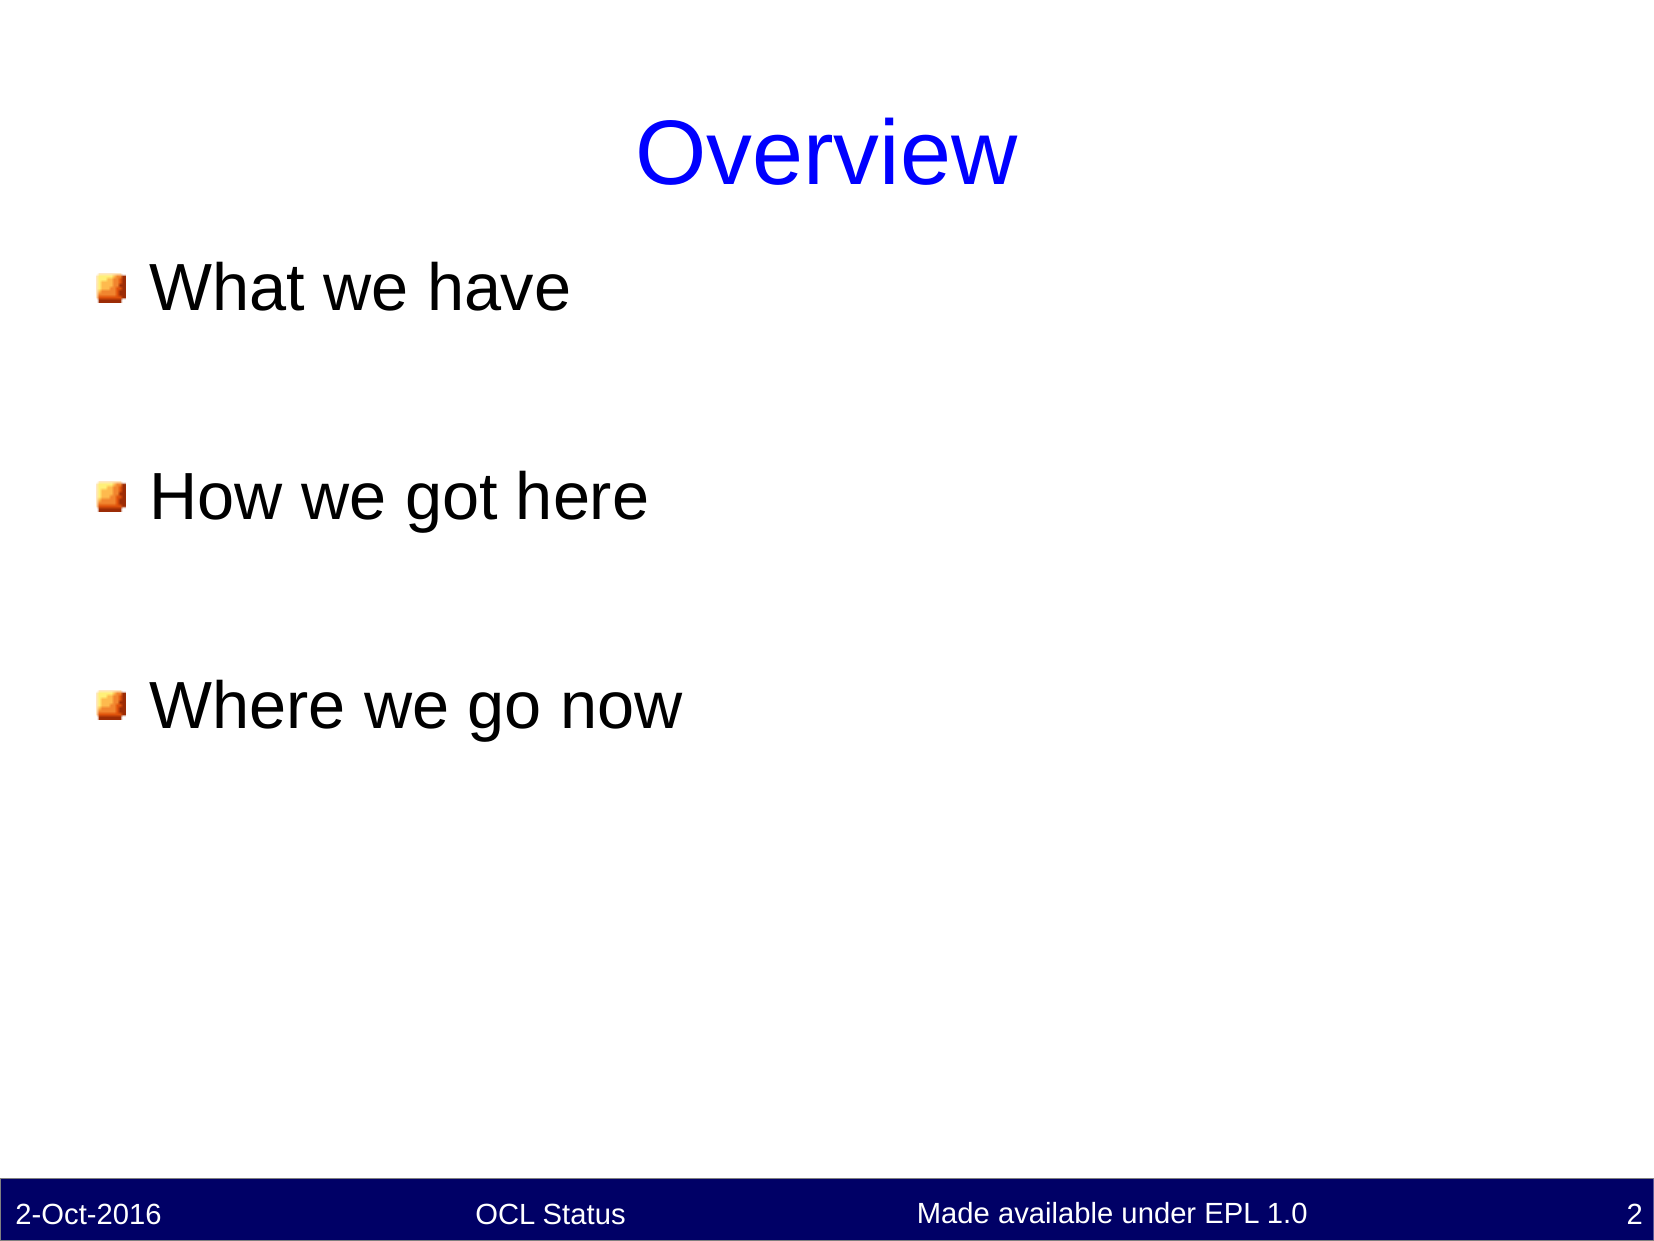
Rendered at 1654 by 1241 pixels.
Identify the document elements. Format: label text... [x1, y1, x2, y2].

title Overview [82, 49, 1571, 250]
list What we have How we got here Where we go now [78, 250, 1605, 1069]
